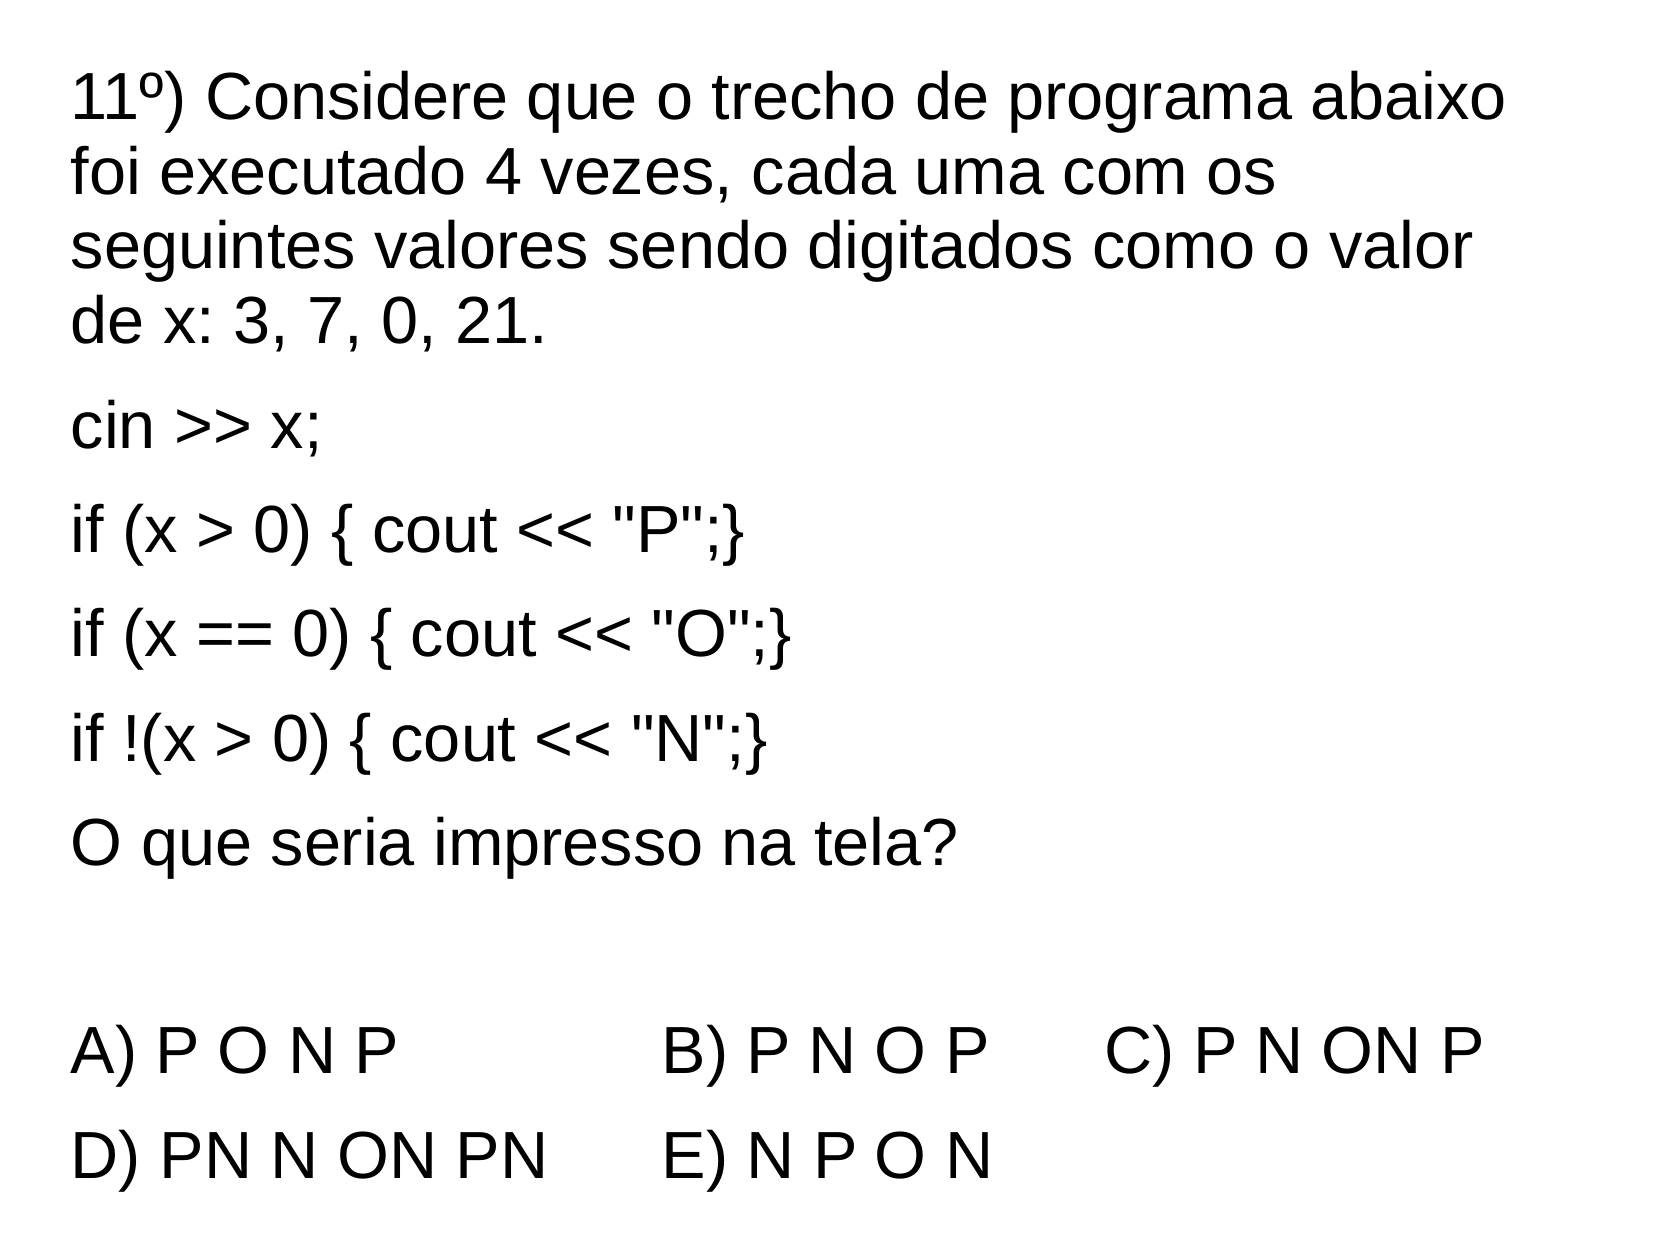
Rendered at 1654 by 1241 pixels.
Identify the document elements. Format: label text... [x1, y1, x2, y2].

list 11º) Considere que o trecho de programa abaixo foi executado 4 vezes, cada uma com os seguintes valores sendo digitados como o valor de x: 3, ­7, 0, 21. cin >> x; if (x > 0) { cout << "P";} if (x == 0) { cout << "O";} if !(x > 0) { cout << "N";} O que seria impresso na tela? A) P O N P B) P N O P C) P N ON P D) PN N ON PN E) N P O N [70, 59, 1560, 1193]
